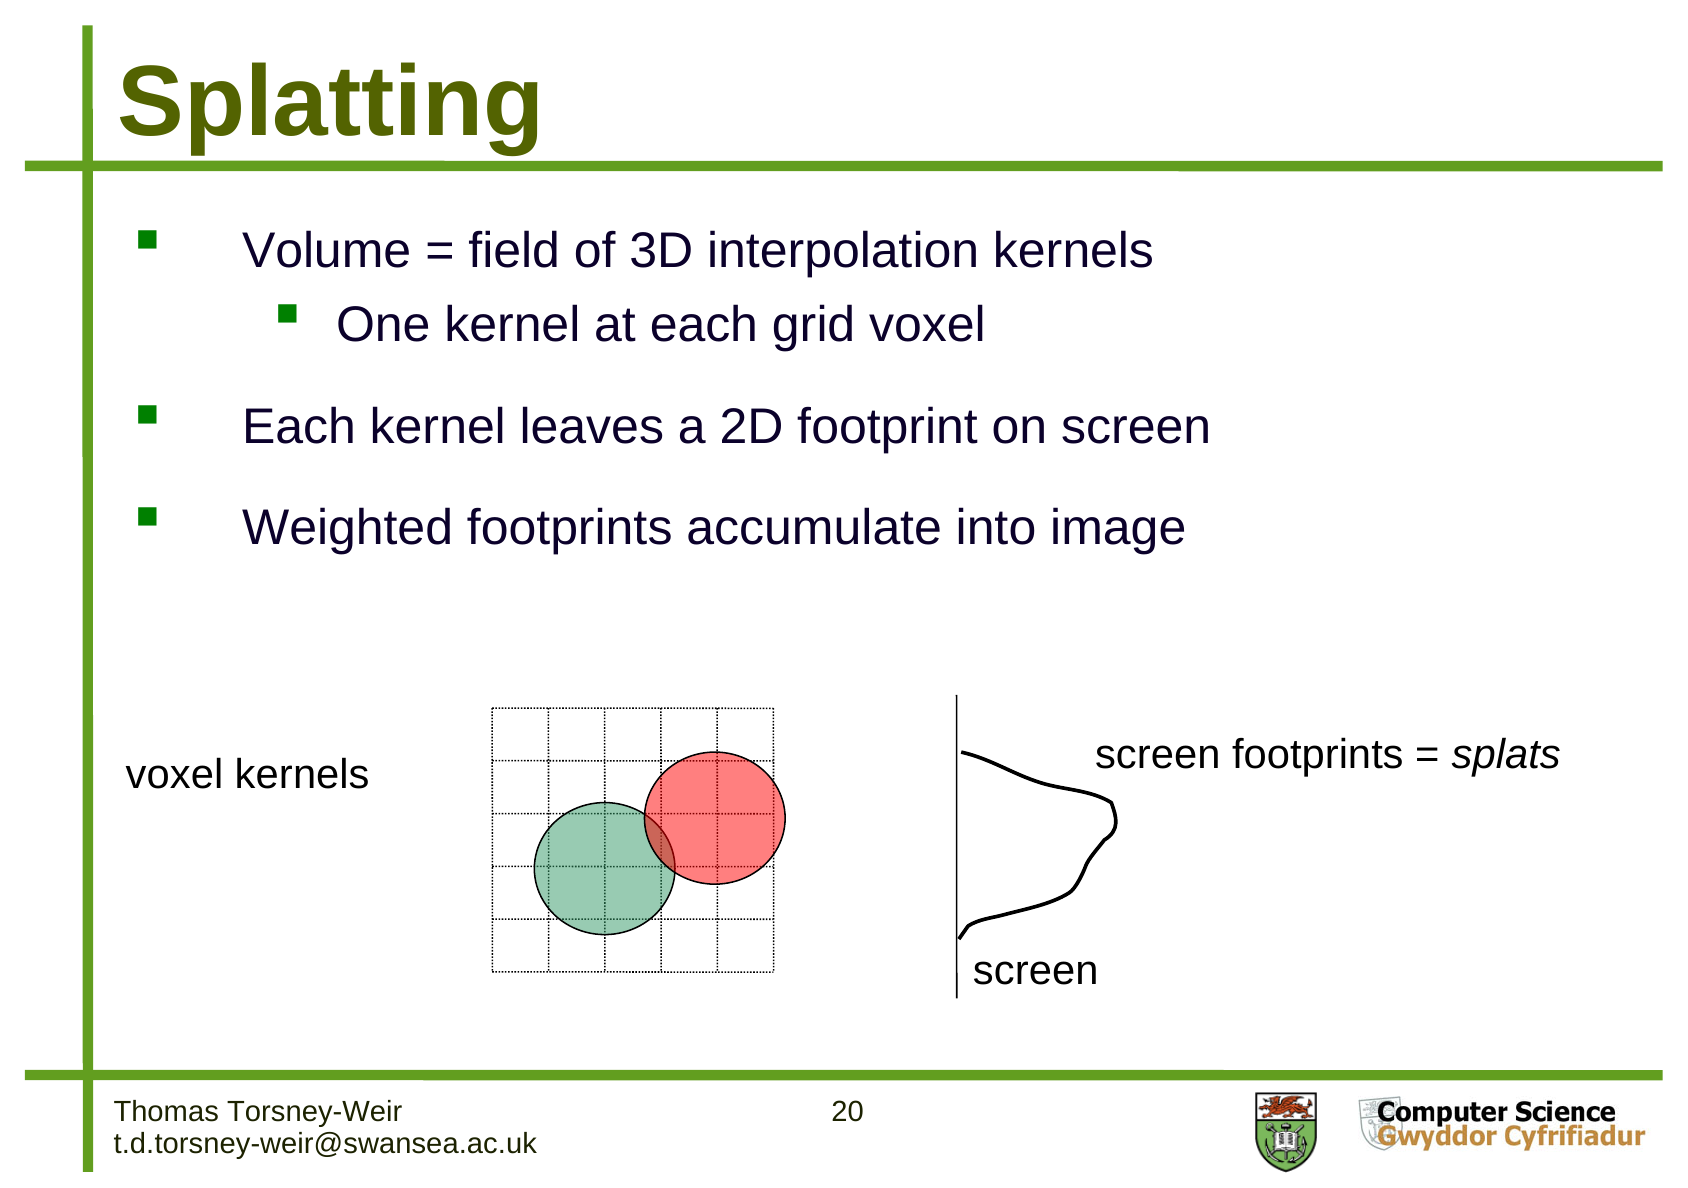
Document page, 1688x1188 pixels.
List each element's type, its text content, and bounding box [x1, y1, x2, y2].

text_box voxel kernels [109, 738, 387, 806]
text_box screen [956, 934, 1168, 1002]
text_box screen footprints = splats [1068, 718, 1587, 786]
picture [1240, 1092, 1654, 1173]
list Volume = field of 3D interpolation kernels One kernel at each grid voxel Each kernel leaves a 2D footprint on screen Weighted footprints accumulate into image [117, 209, 1624, 1060]
title Splatting [101, 29, 1666, 166]
text_box [534, 752, 786, 935]
